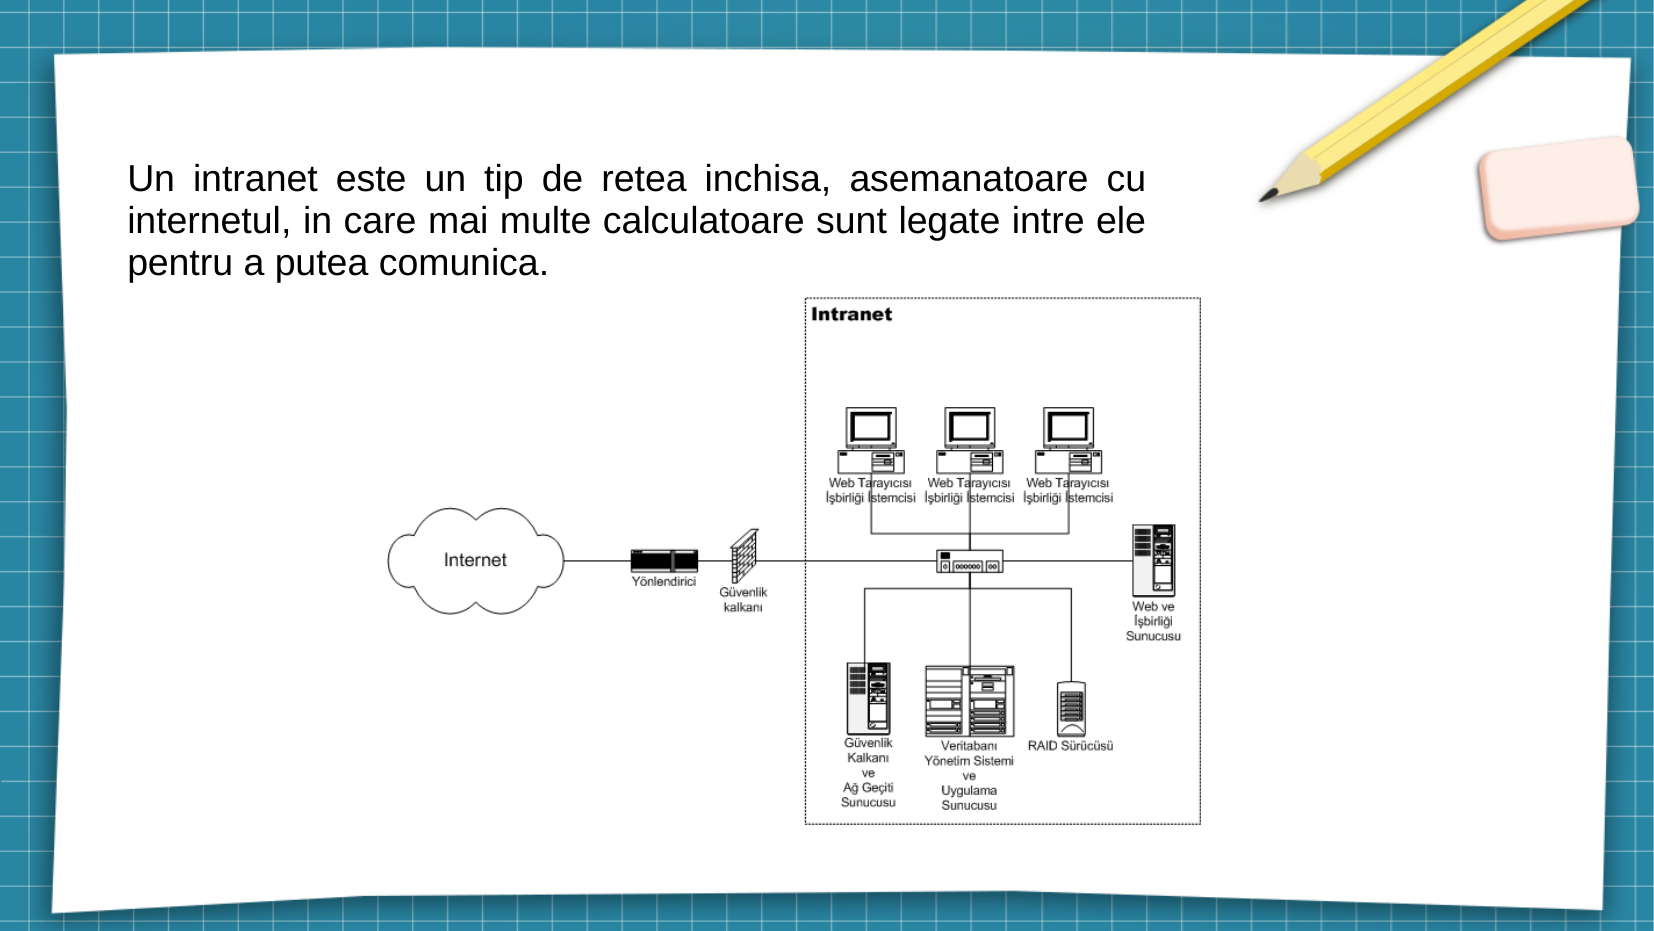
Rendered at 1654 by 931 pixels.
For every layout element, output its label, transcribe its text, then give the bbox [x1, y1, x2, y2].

text_box Un intranet este un tip de retea inchisa, asemanatoare cu internetul, in care mai multe calculatoare sunt legate intre ele pentru a putea comunica. [112, 150, 1201, 278]
picture [0, 0, 1654, 931]
